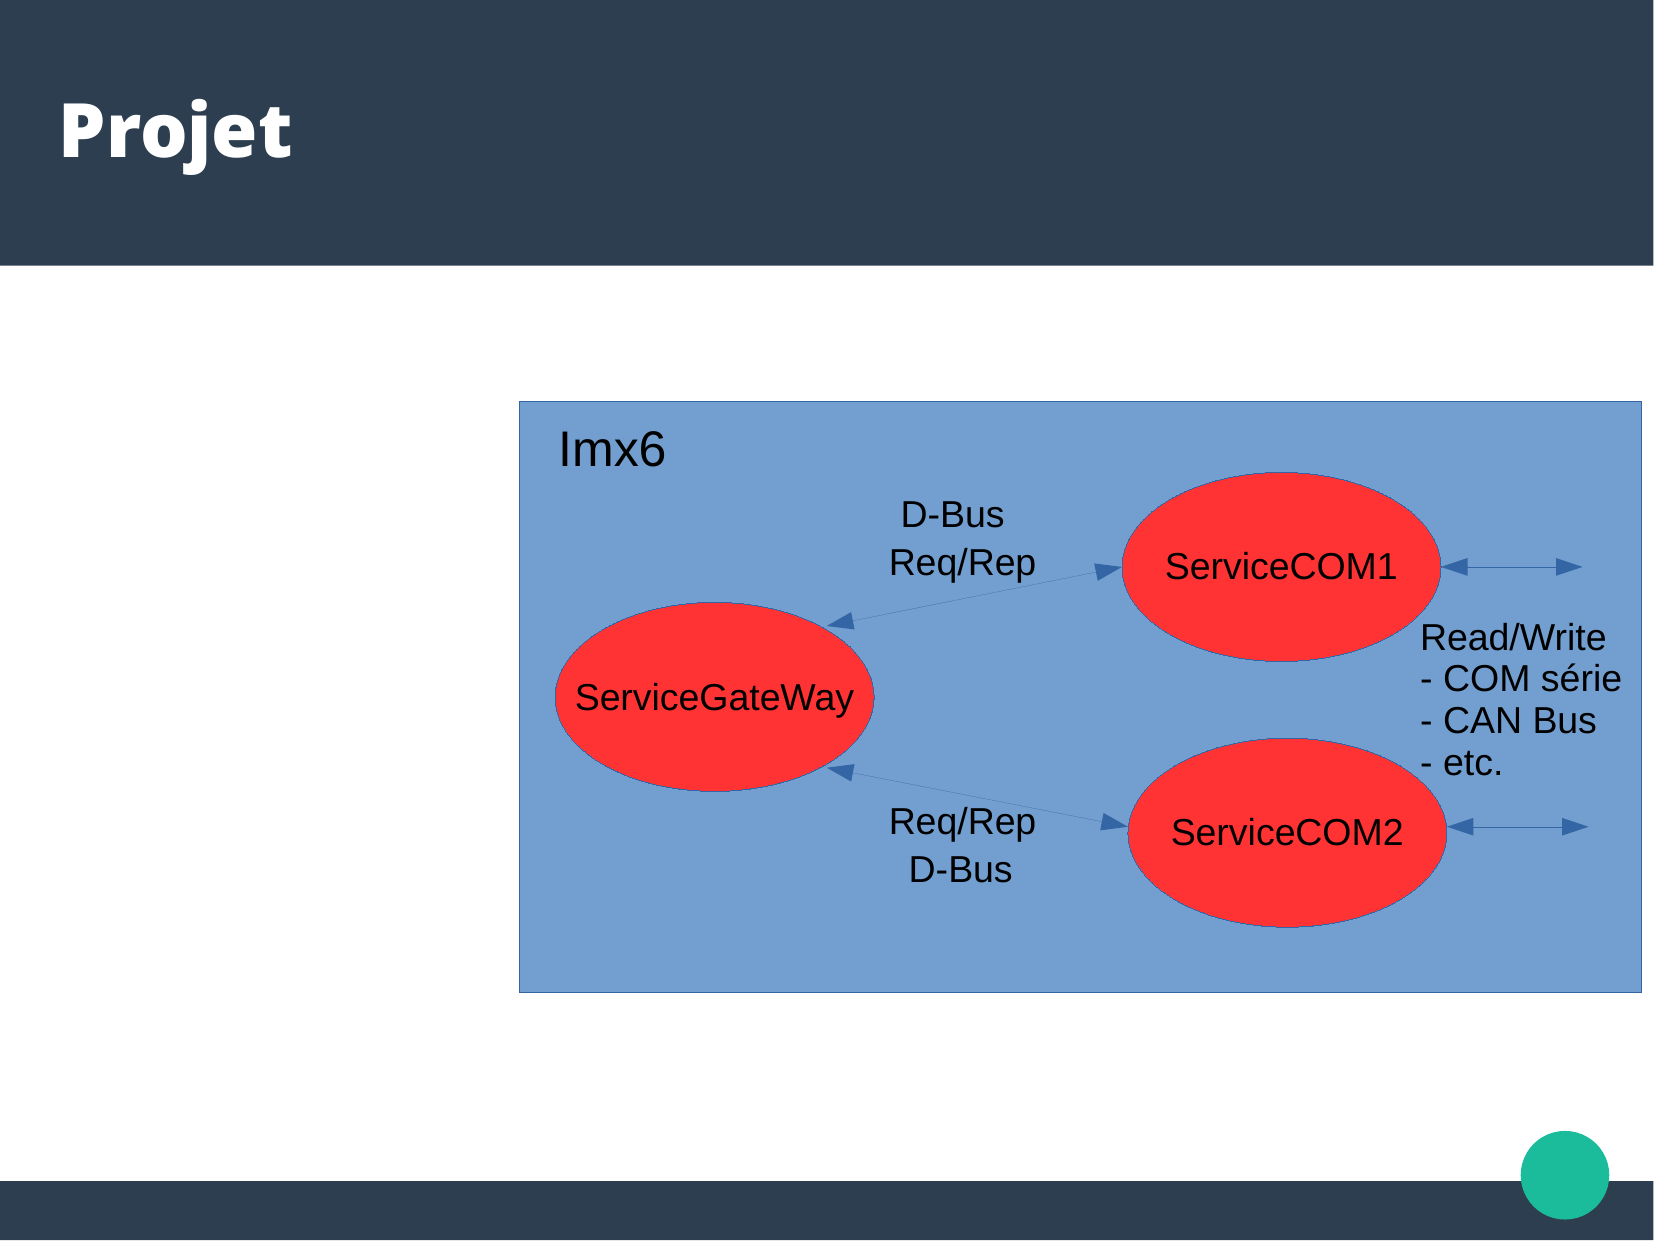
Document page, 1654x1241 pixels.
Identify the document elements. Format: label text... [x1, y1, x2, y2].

text_box Read/Write - COM série - CAN Bus - etc. [1405, 608, 1638, 792]
text_box D-Bus [893, 840, 1028, 898]
text_box Imx6 [543, 413, 682, 484]
text_box ServiceCOM1 [1122, 472, 1441, 662]
text_box [519, 401, 1642, 993]
text_box D-Bus [885, 486, 1020, 544]
text_box ServiceGateWay [555, 602, 875, 792]
text_box Req/Rep [874, 793, 1052, 851]
text_box ServiceCOM2 [1127, 738, 1447, 928]
text_box Req/Rep [874, 533, 1052, 591]
title Projet [59, 49, 1595, 207]
